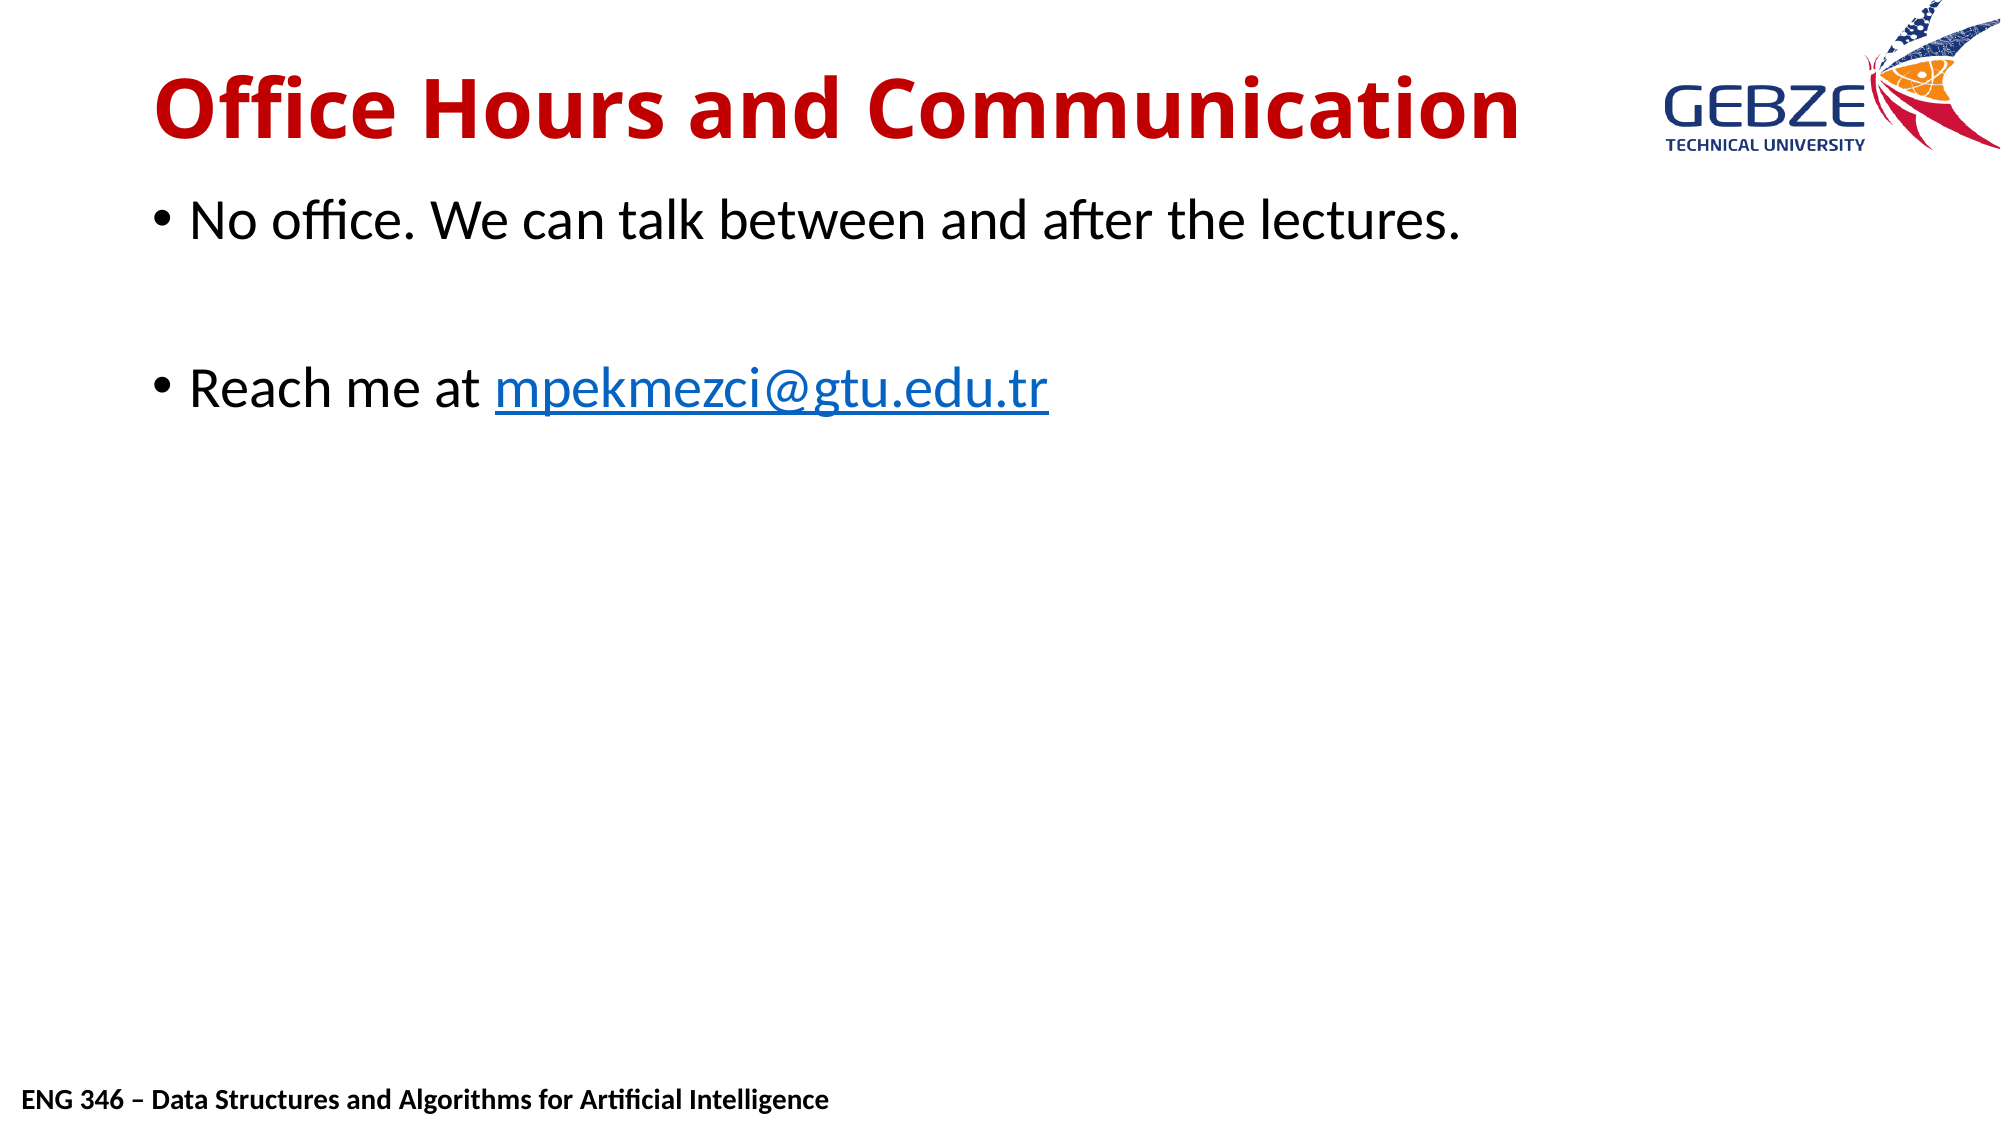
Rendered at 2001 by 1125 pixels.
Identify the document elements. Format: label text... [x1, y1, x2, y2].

picture [1665, 0, 2001, 151]
title Office Hours and Communication [137, 59, 1862, 165]
list No office. We can talk between and after the lectures. Reach me at mpekmezci@gtu.edu.tr [137, 181, 1862, 1013]
